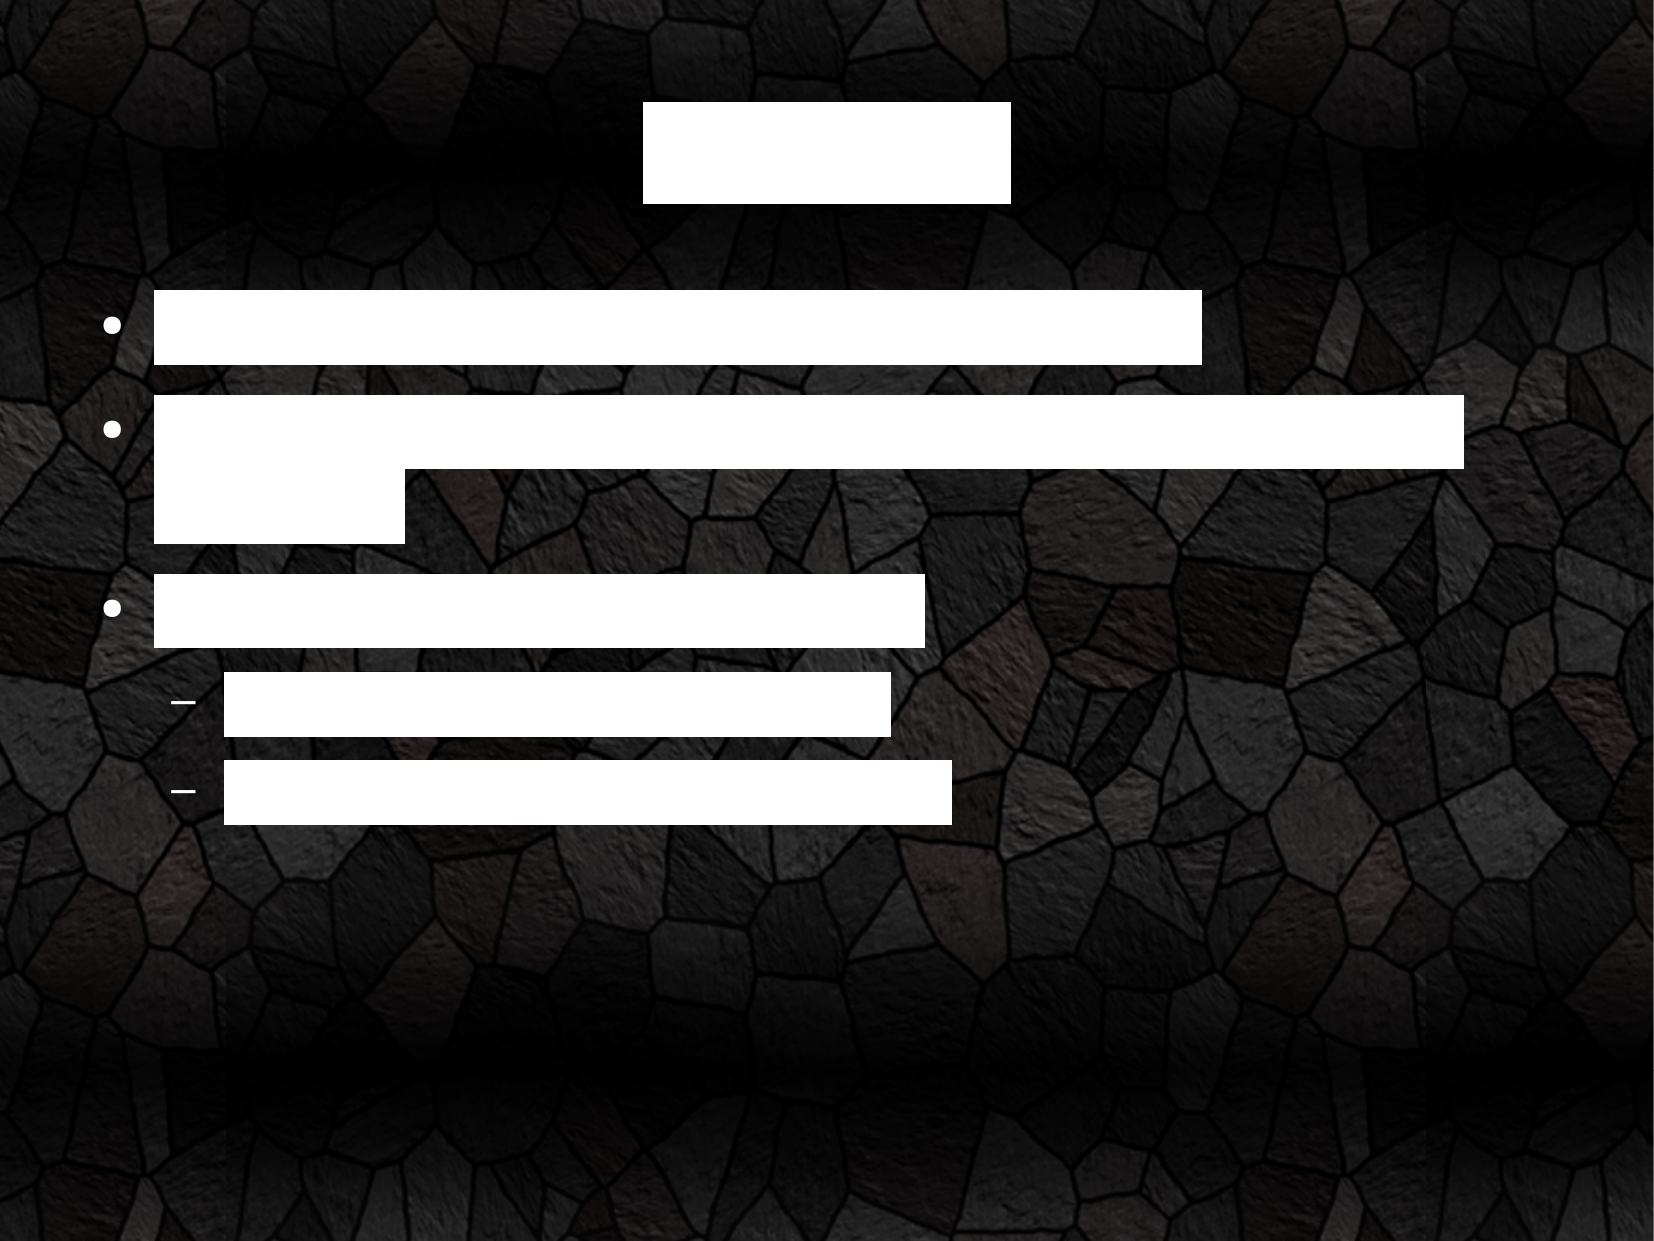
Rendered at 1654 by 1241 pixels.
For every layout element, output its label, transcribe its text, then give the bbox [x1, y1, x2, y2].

list Documentos de texto “incompletos” Se completan usando el metodo render y un contexto Tienen marcas especiales {{ ... }} para incluir valores {% ... %} para marcar zonas [82, 290, 1571, 1010]
title Plantillas [82, 49, 1571, 257]
picture [0, 0, 1654, 1241]
